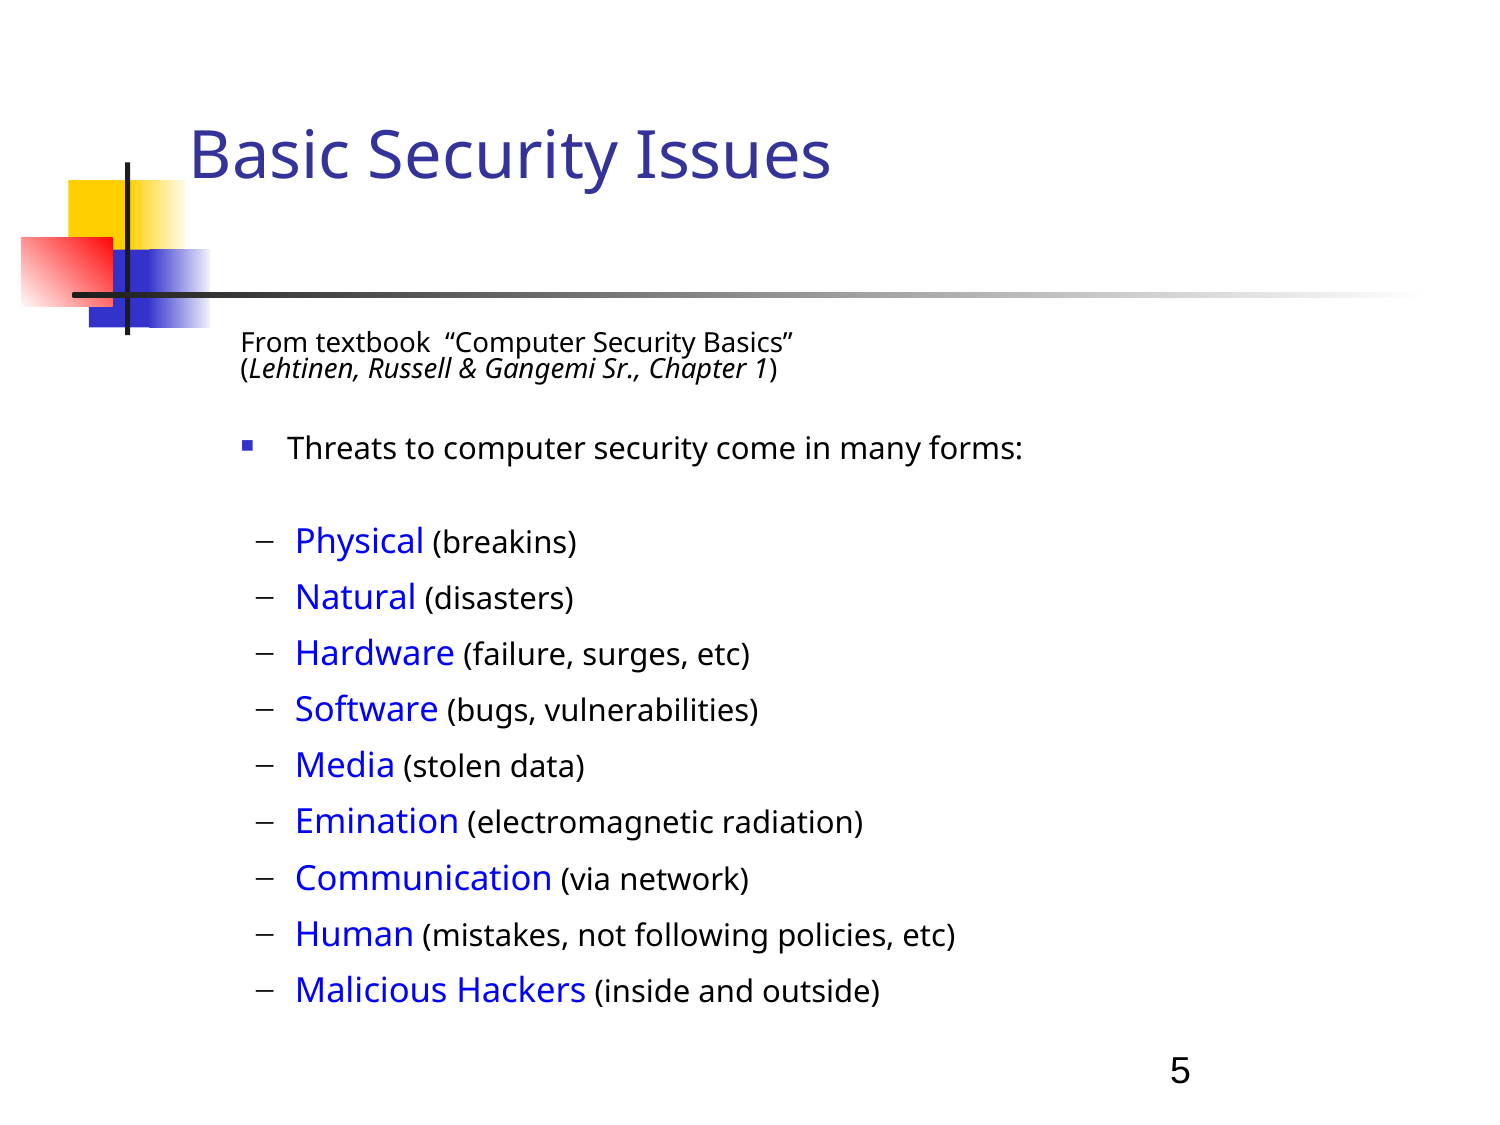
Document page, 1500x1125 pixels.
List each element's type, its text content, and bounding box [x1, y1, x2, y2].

list From textbook “Computer Security Basics” (Lehtinen, Russell & Gangemi Sr., Chapter 1) Threats to computer security come in many forms: Physical (breakins) Natural (disasters) Hardware (failure, surges, etc) Software (bugs, vulnerabilities) Media (stolen data) Emination (electromagnetic radiation) Communication (via network) Human (mistakes, not following policies, etc) Malicious Hackers (inside and outside) [193, 330, 1469, 1074]
title Basic Security Issues [188, 35, 1467, 275]
